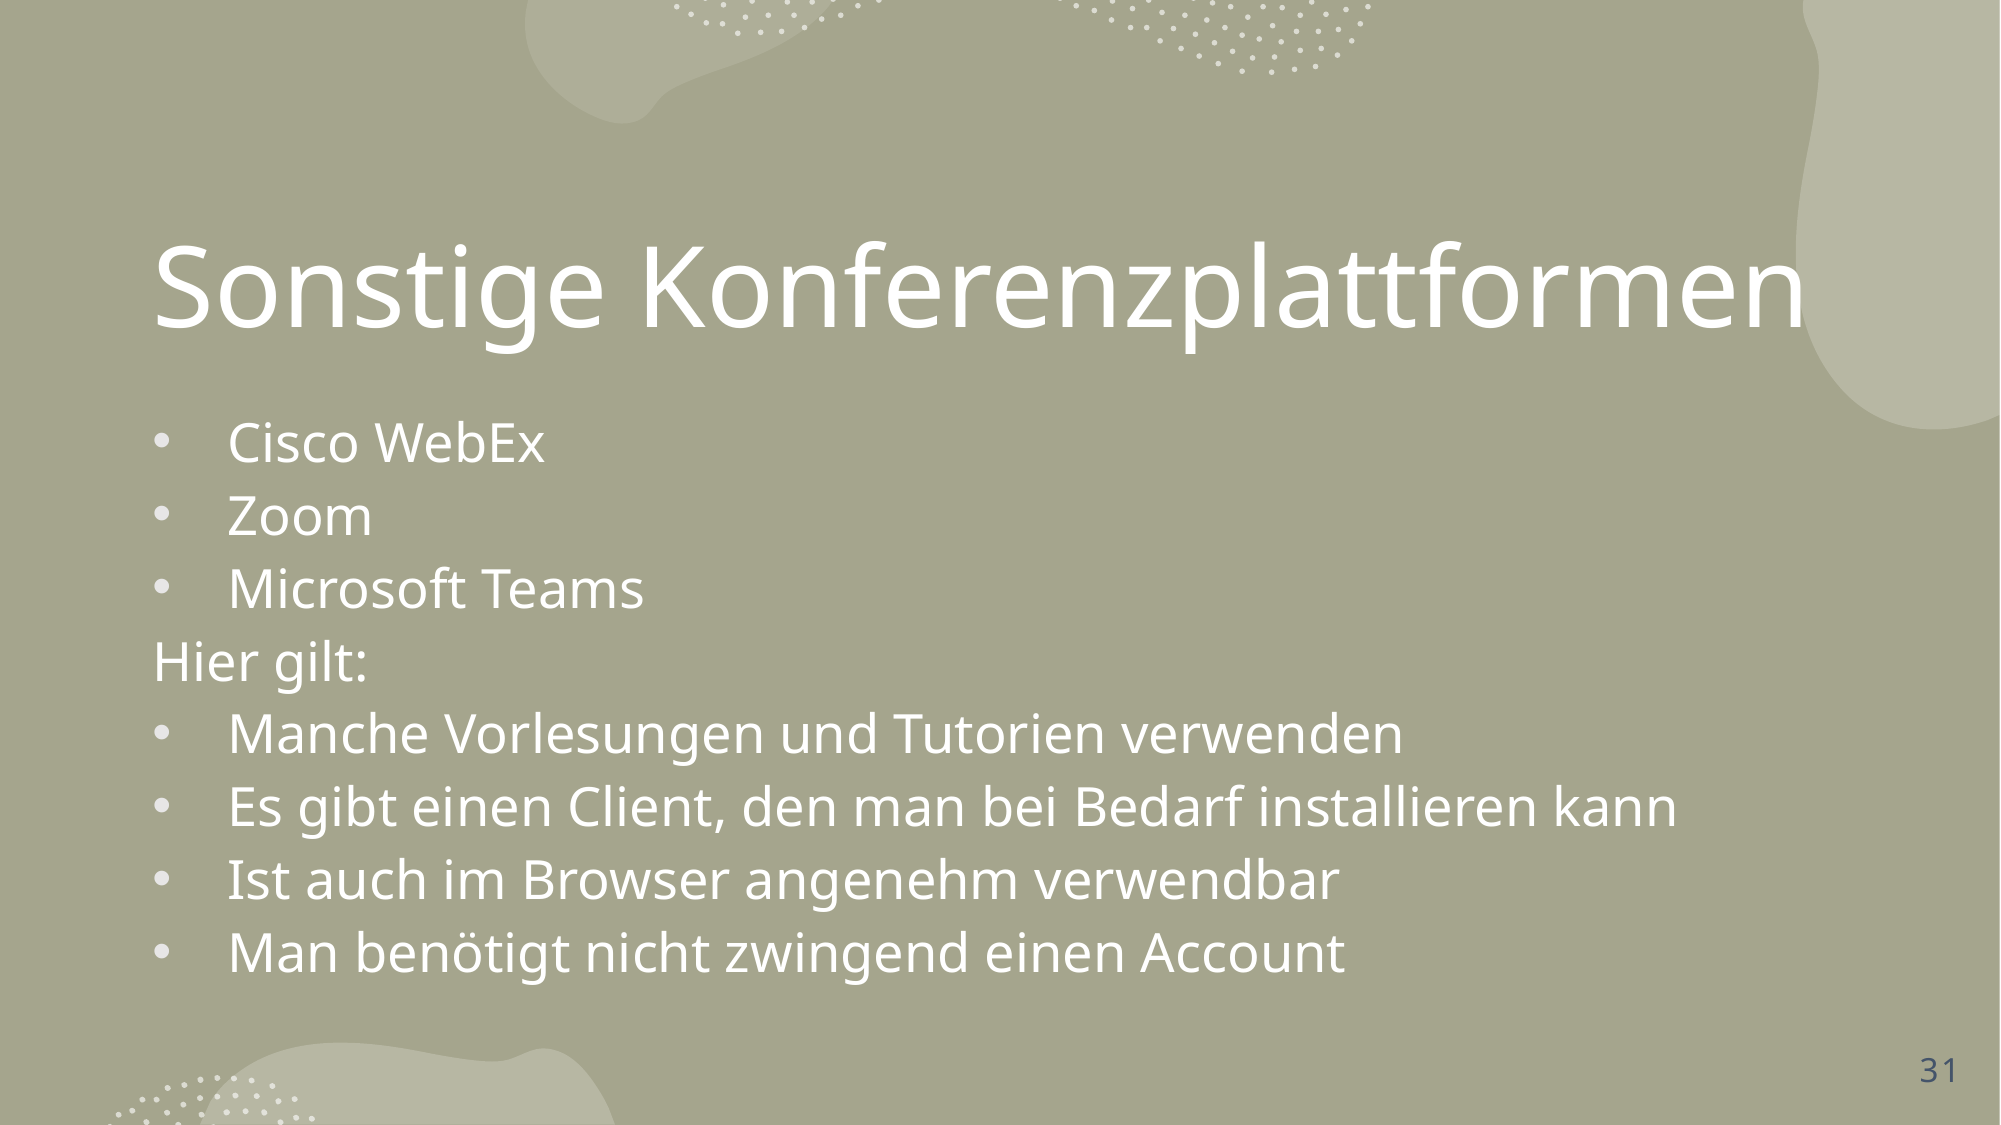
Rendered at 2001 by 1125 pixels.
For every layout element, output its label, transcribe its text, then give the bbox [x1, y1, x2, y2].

text_box [1887, 1019, 1993, 1125]
list Cisco WebEx Zoom Microsoft Teams Hier gilt: Manche Vorlesungen und Tutorien verwenden Es gibt einen Client, den man bei Bedarf installieren kann Ist auch im Browser angenehm verwendbar Man benötigt nicht zwingend einen Account [137, 413, 1863, 1014]
title Sonstige Konferenzplattformen [137, 182, 1863, 400]
